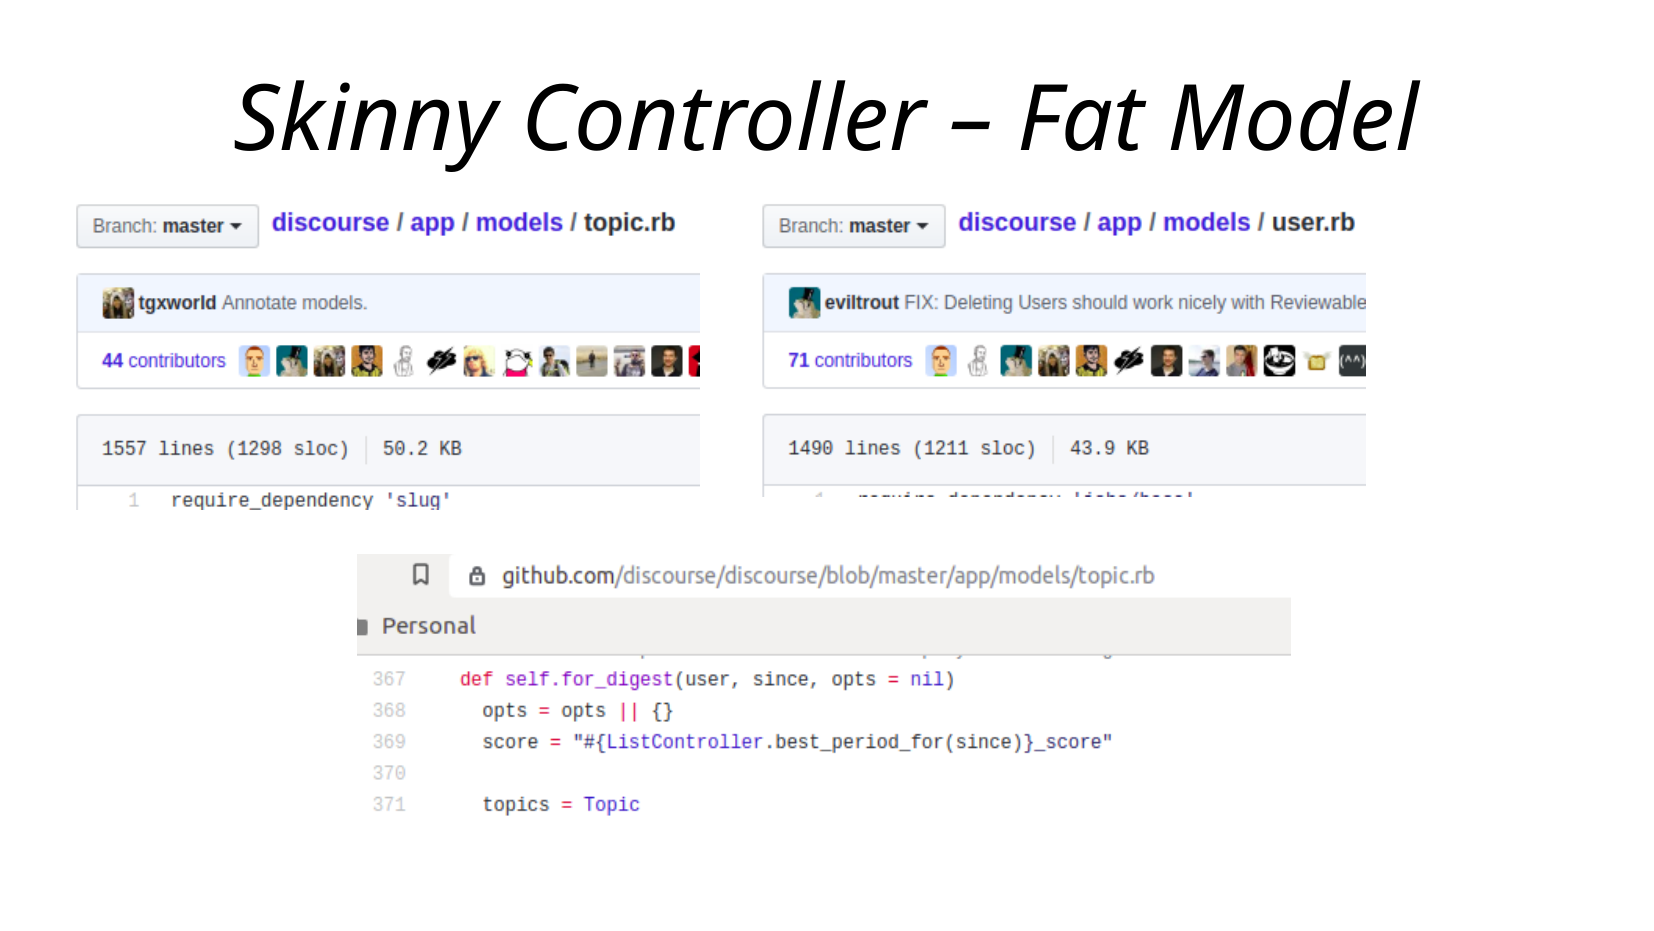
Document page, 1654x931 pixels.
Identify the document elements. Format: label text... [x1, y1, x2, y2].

title Skinny Controller – Fat Model [82, 37, 1571, 193]
picture [357, 554, 1291, 819]
picture [758, 192, 1366, 497]
picture [75, 178, 700, 511]
